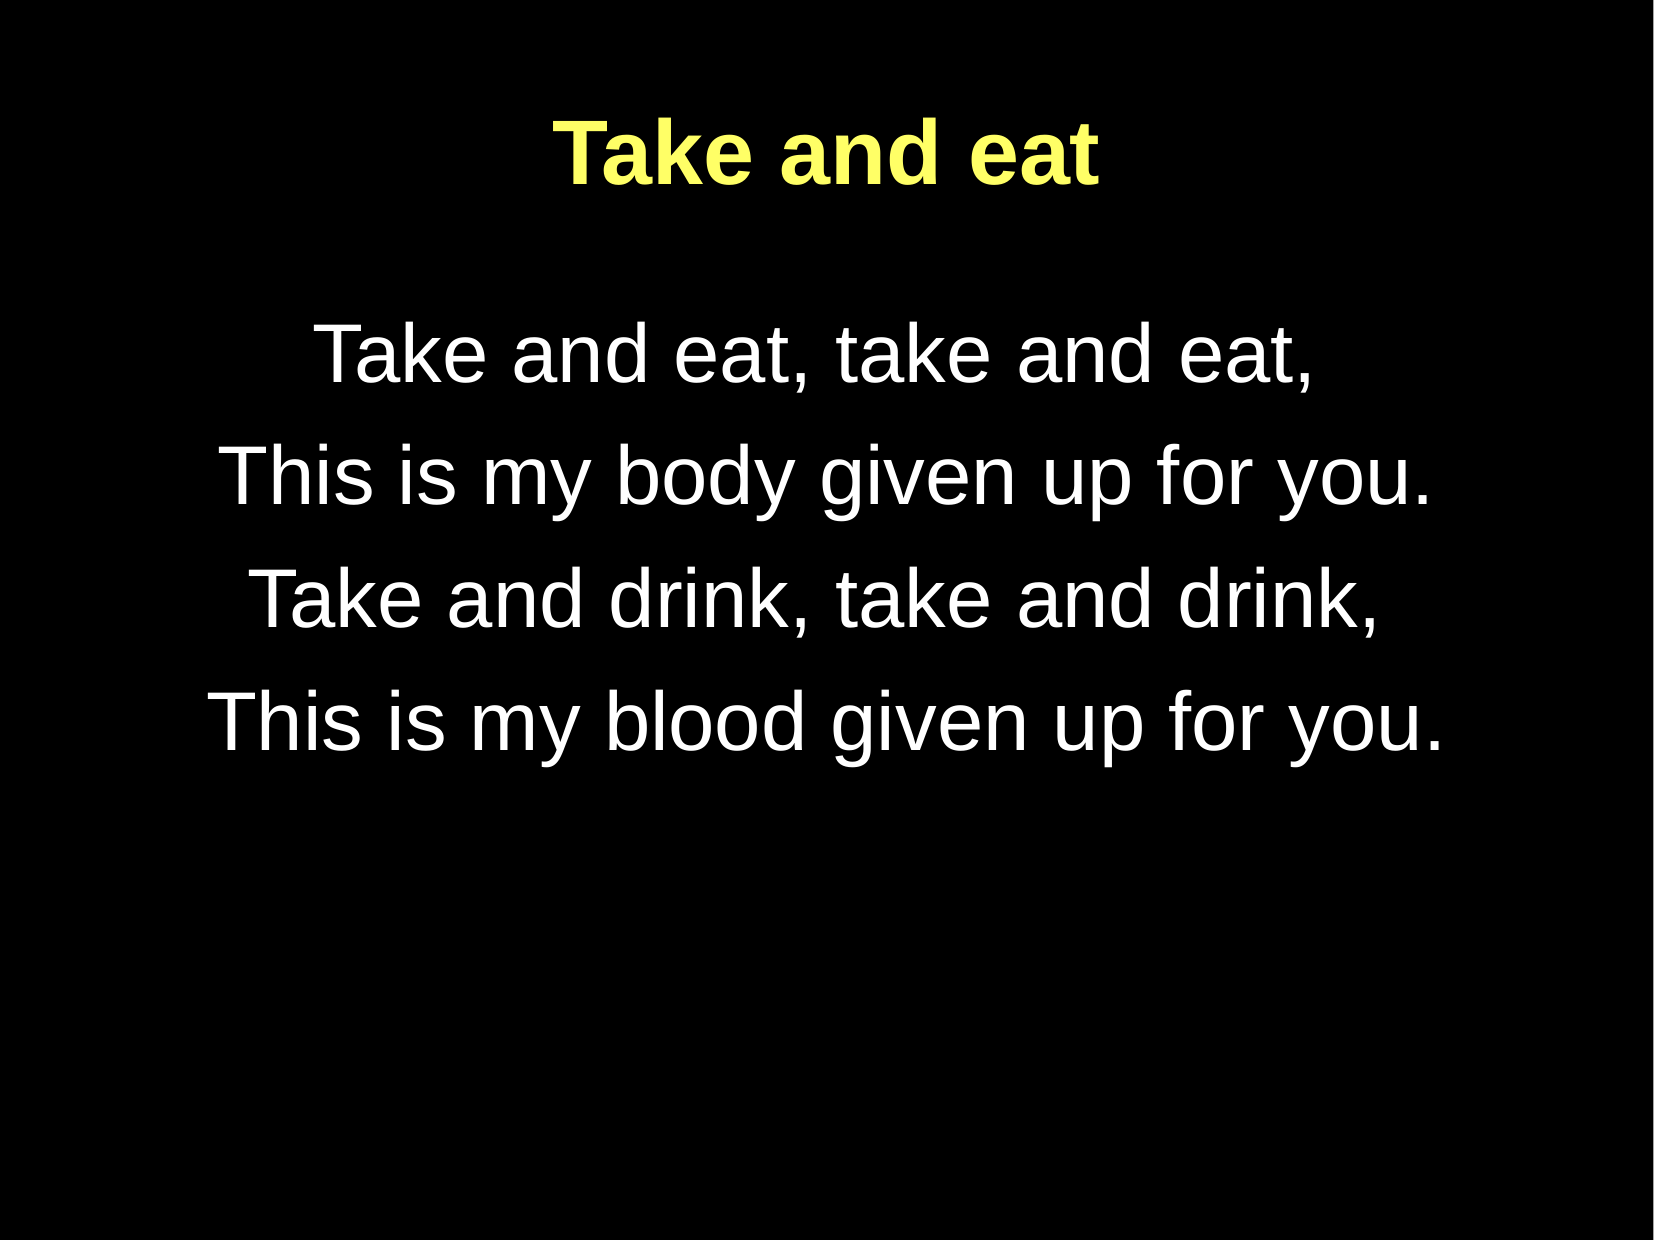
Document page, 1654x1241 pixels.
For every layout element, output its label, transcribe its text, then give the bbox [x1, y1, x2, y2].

list Take and eat, take and eat, This is my body given up for you. Take and drink, take and drink, This is my blood given up for you. [0, 307, 1654, 1027]
title Take and eat [82, 49, 1571, 257]
